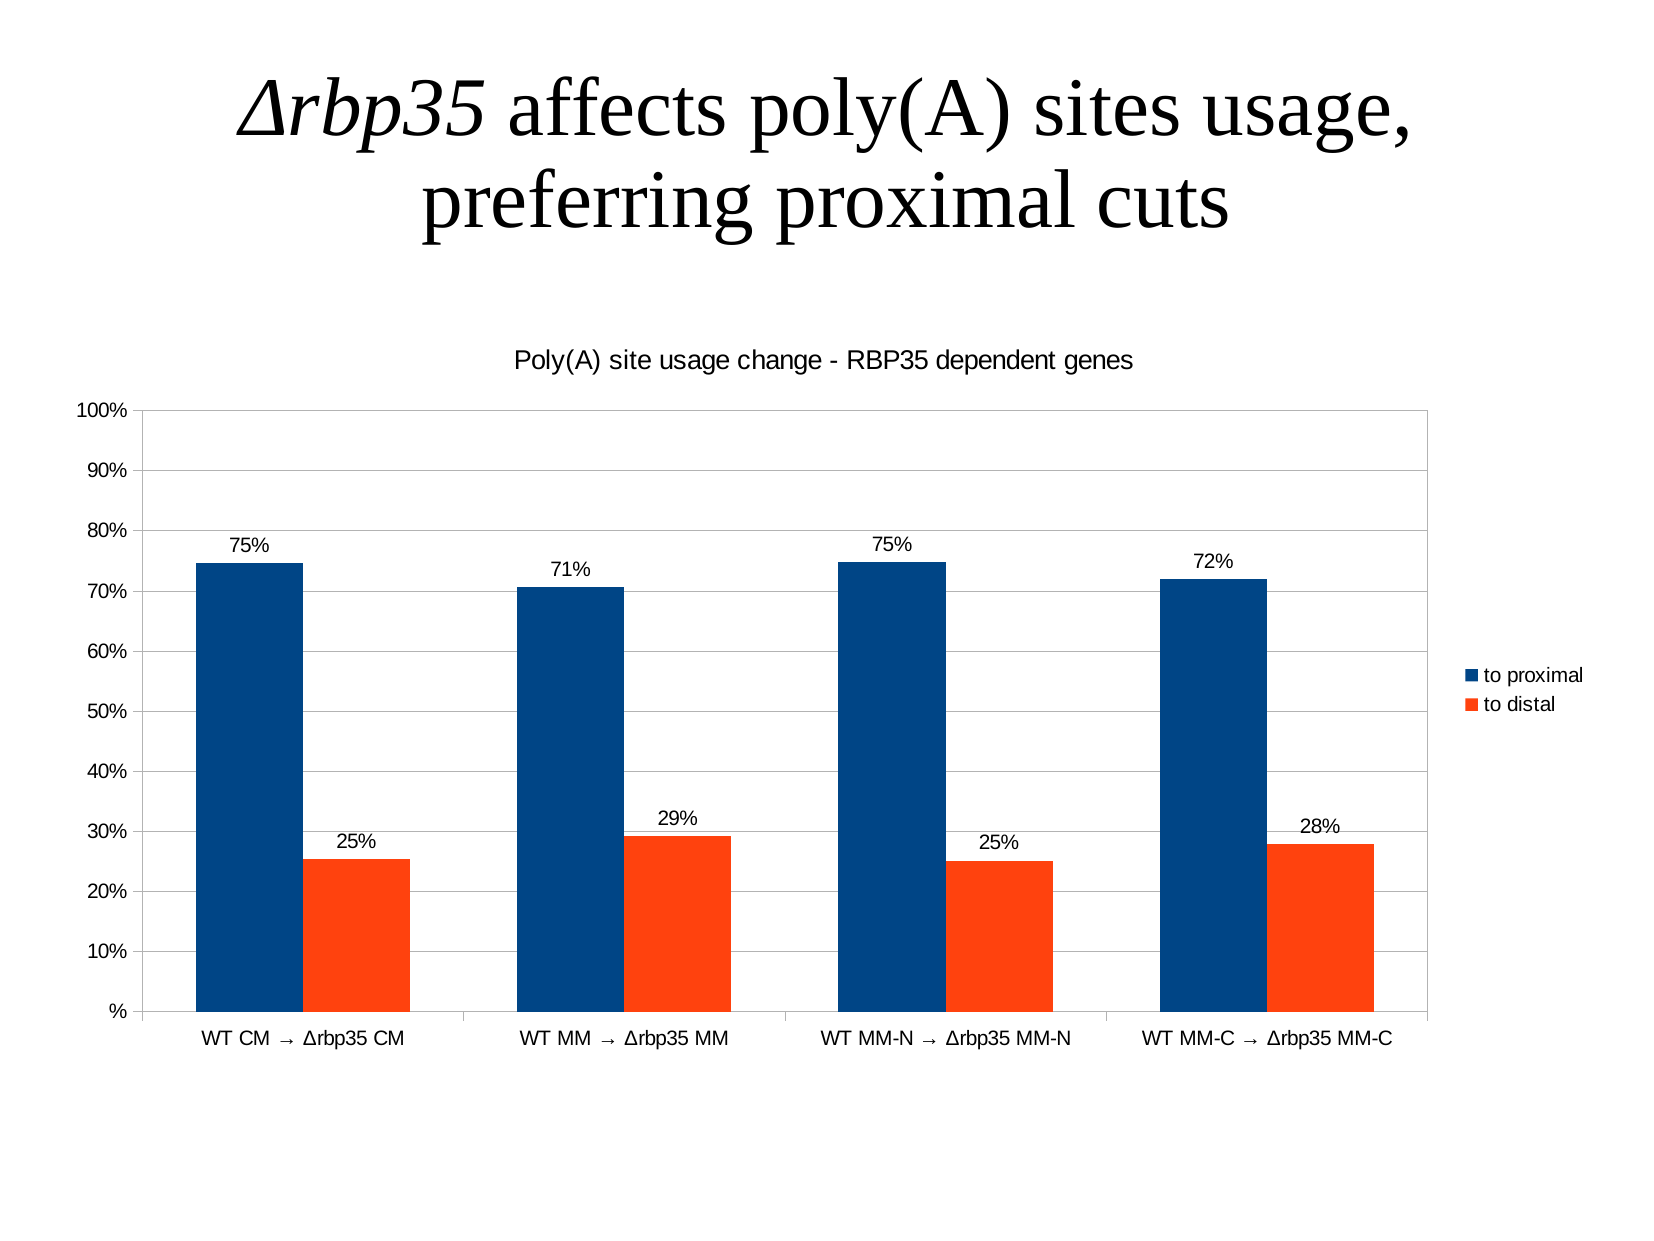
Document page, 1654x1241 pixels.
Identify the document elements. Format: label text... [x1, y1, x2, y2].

title Δrbp35 affects poly(A) sites usage, preferring proximal cuts [82, 49, 1571, 257]
chart [45, 315, 1604, 1066]
